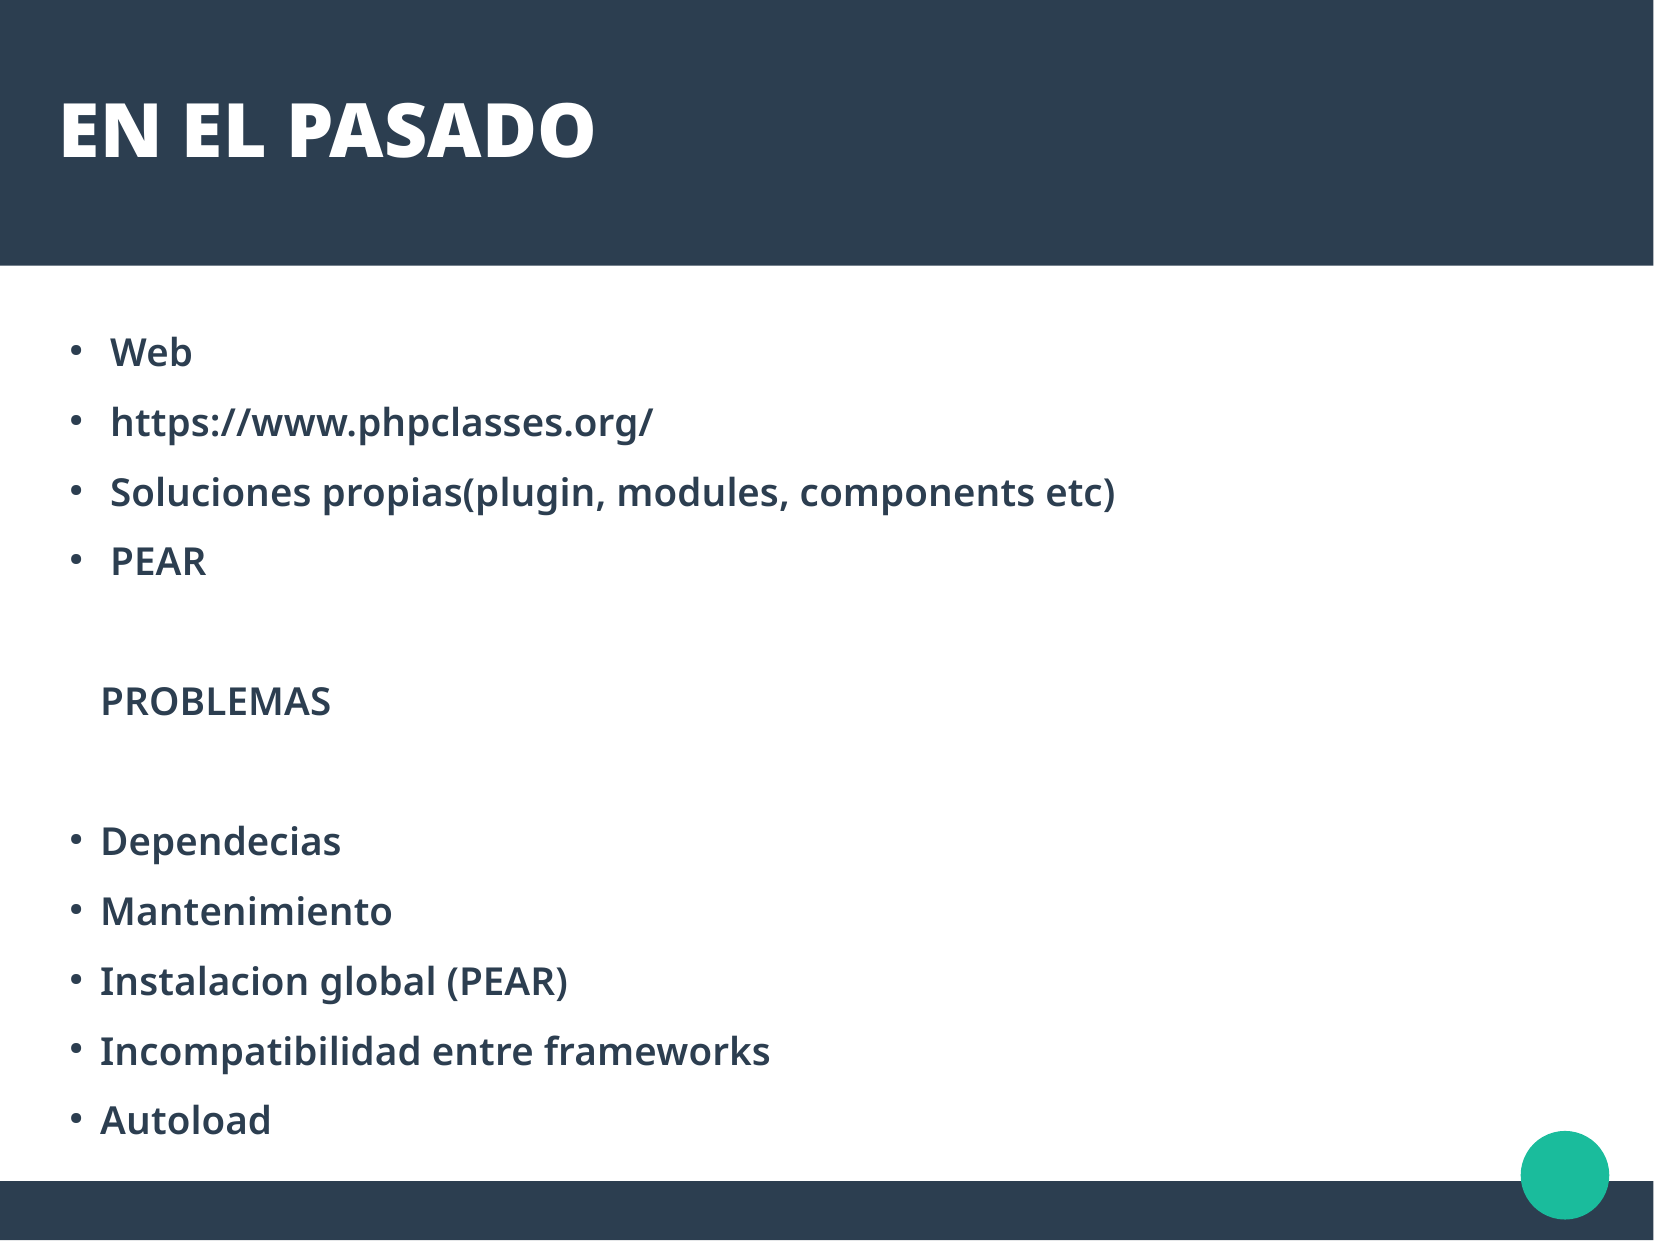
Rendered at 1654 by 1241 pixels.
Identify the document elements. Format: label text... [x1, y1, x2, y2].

title EN EL PASADO [59, 49, 1595, 207]
list Web https://www.phpclasses.org/ Soluciones propias(plugin, modules, components etc) PEAR PROBLEMAS Dependecias Mantenimiento Instalacion global (PEAR) Incompatibilidad entre frameworks Autoload [59, 324, 1595, 1152]
